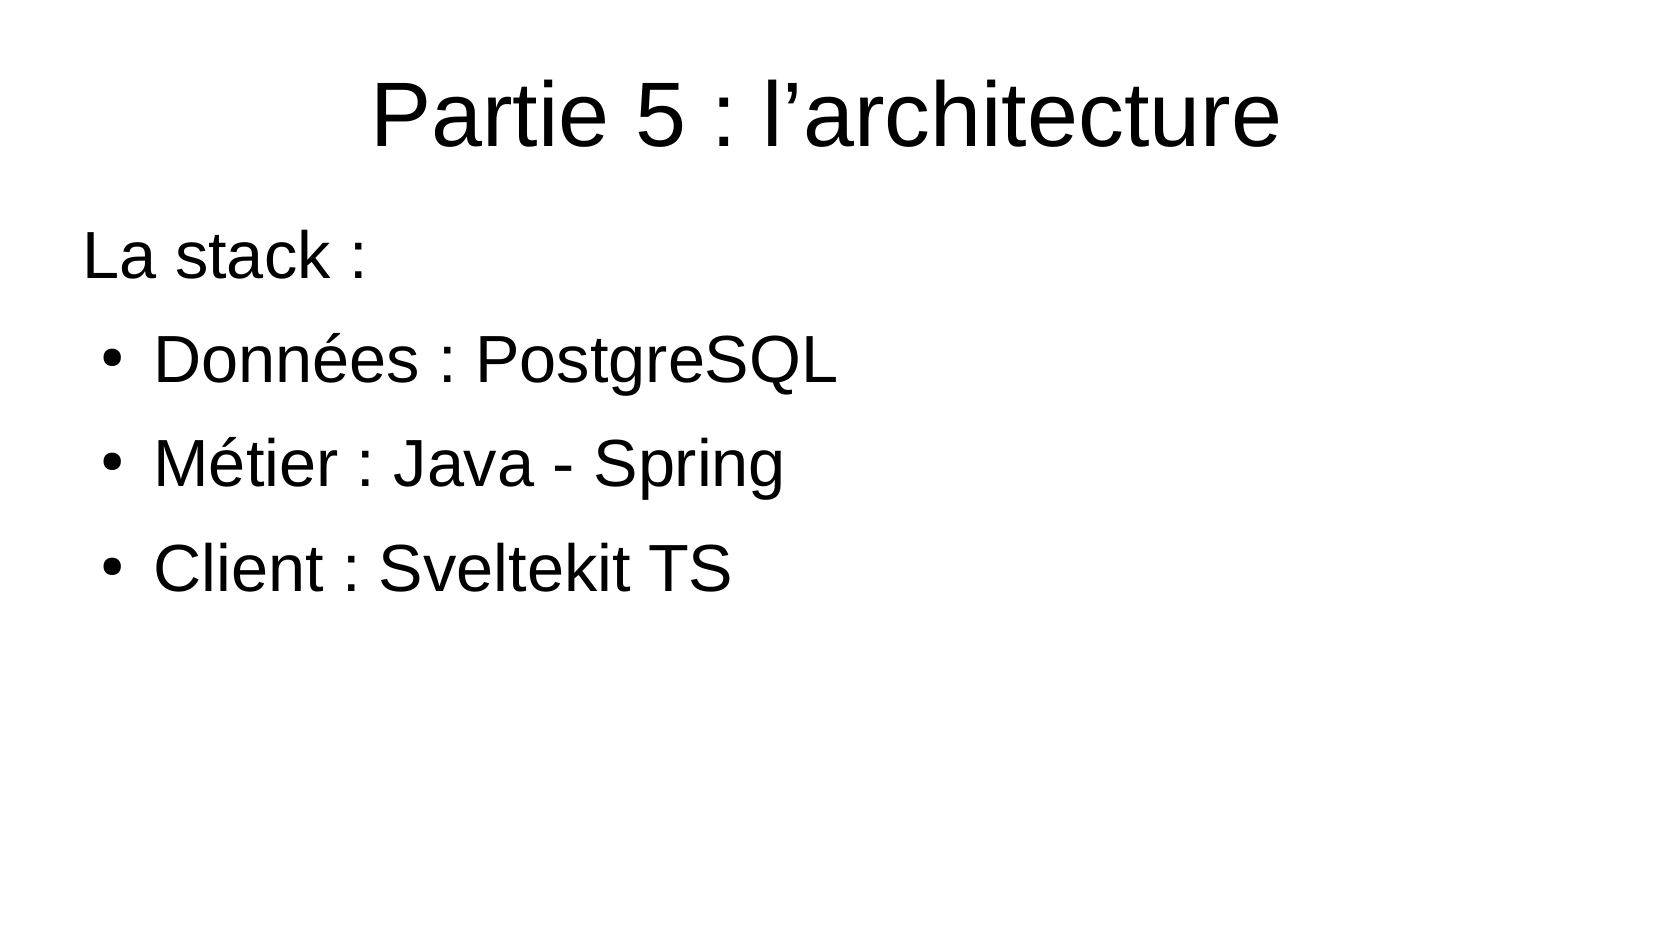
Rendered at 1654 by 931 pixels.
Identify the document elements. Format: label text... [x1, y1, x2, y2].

title Partie 5 : l’architecture [82, 37, 1571, 193]
list La stack : Données : PostgreSQL Métier : Java - Spring Client : Sveltekit TS [82, 217, 1571, 758]
